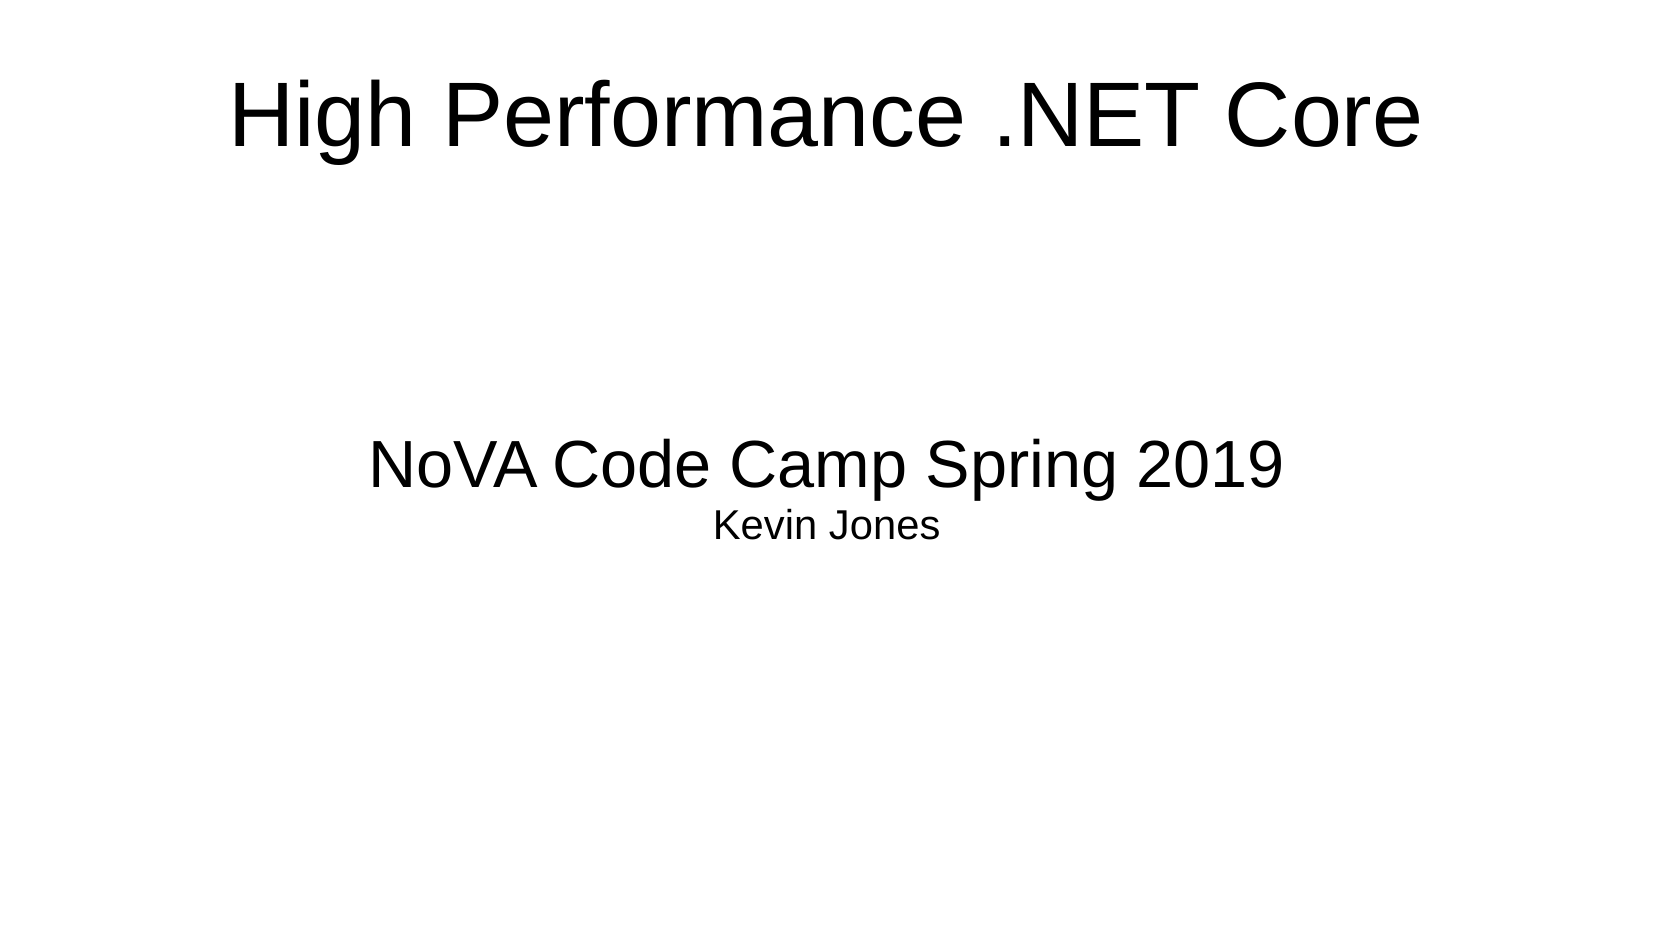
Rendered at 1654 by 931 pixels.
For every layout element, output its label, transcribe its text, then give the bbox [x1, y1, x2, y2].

title High Performance .NET Core [82, 37, 1571, 193]
subtitle NoVA Code Camp Spring 2019 Kevin Jones [82, 217, 1571, 758]
